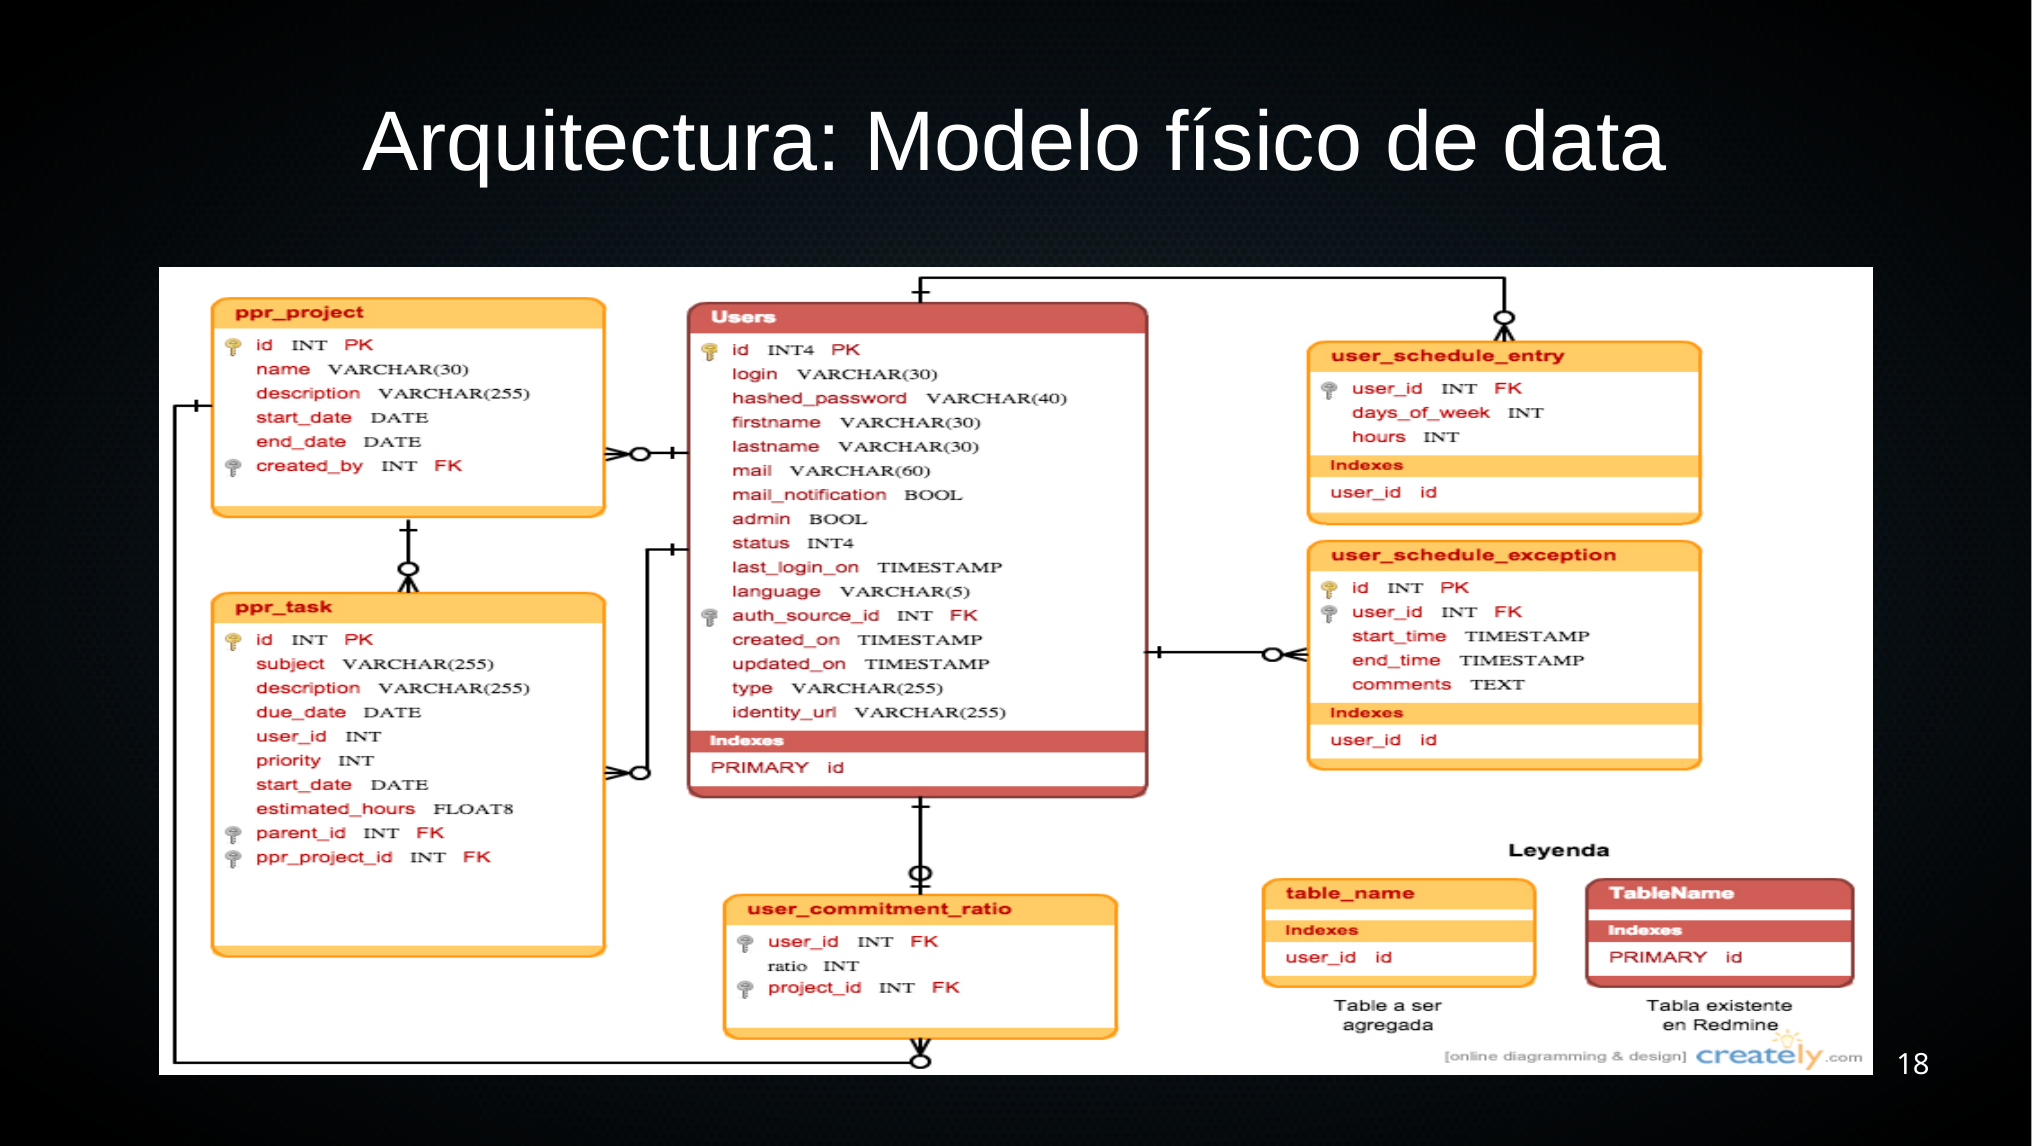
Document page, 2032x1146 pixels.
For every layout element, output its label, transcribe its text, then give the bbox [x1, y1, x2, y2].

picture [0, 0, 2032, 1146]
title Arquitectura: Modelo físico de data [101, 45, 1930, 237]
